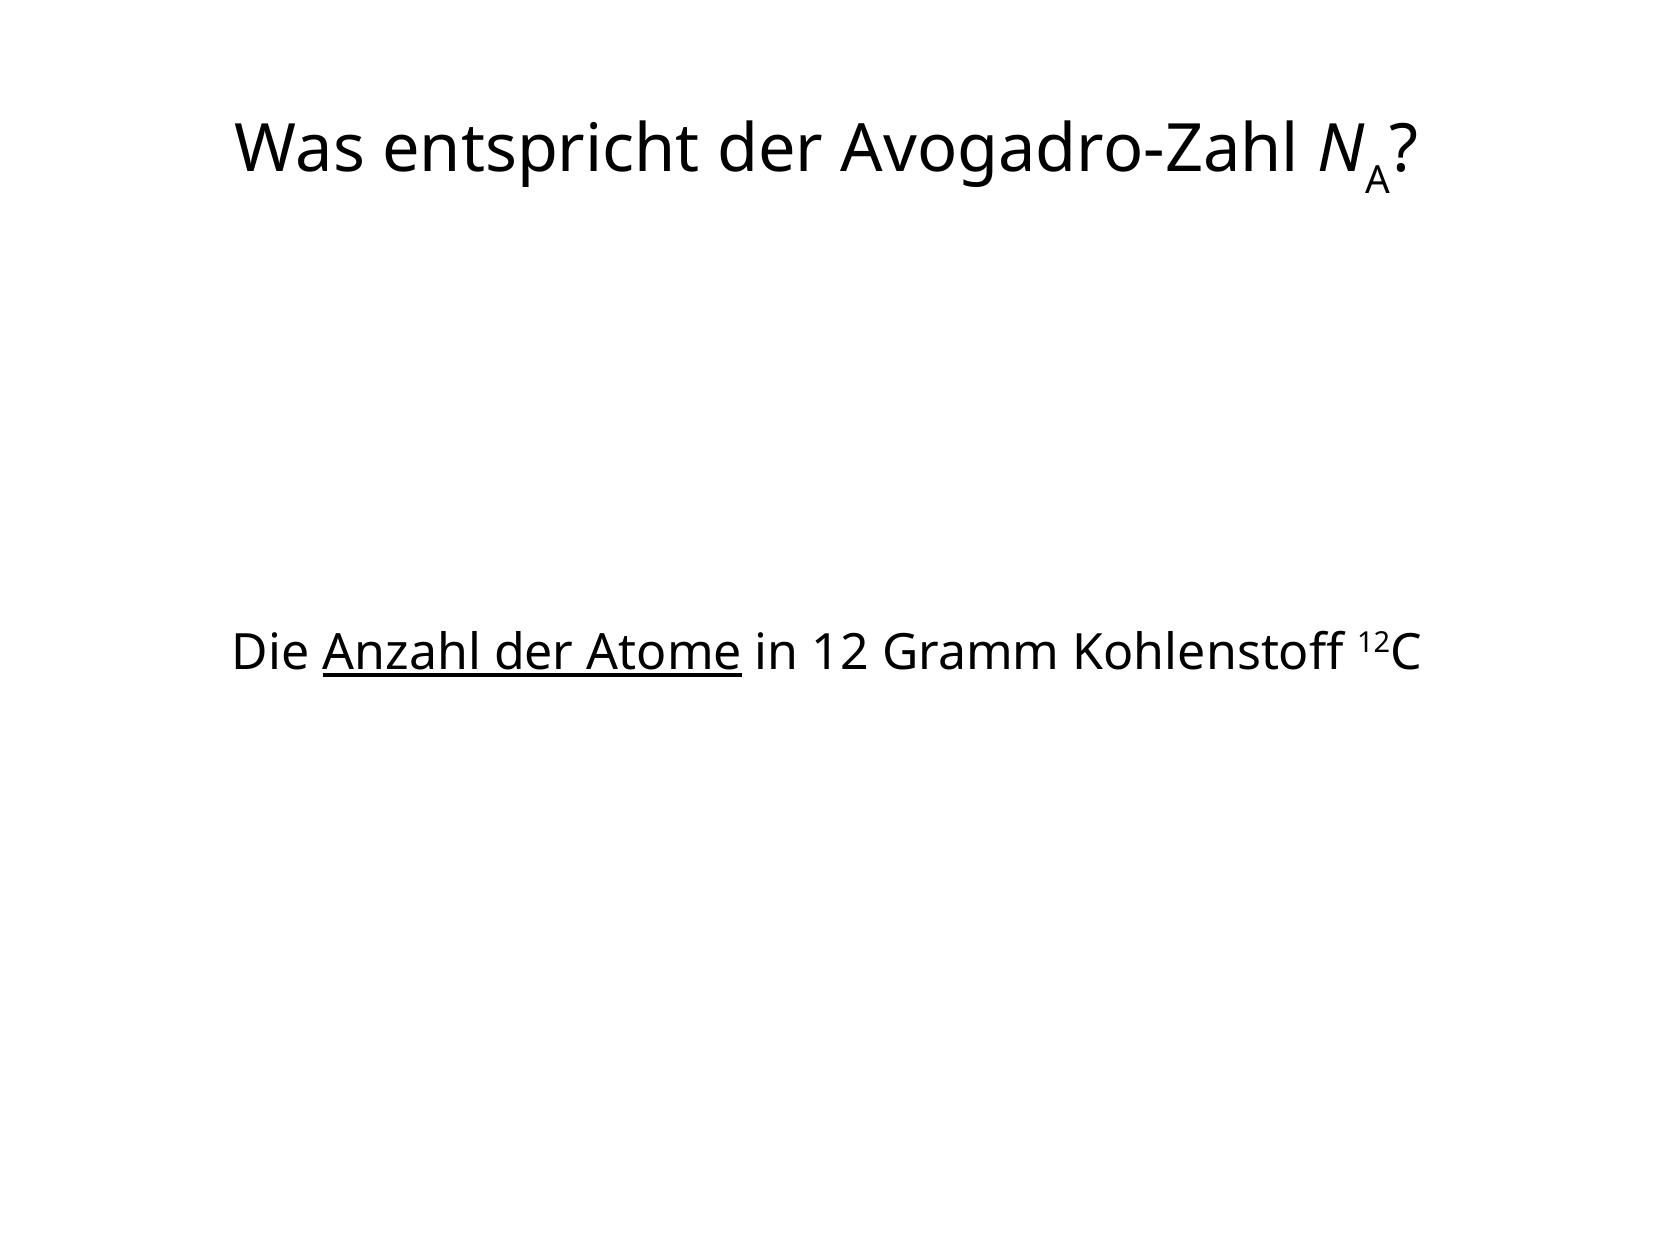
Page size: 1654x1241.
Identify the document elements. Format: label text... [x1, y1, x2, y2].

subtitle Die Anzahl der Atome in 12 Gramm Kohlenstoff 12C [82, 290, 1571, 1010]
title Was entspricht der Avogadro-Zahl NA? [82, 49, 1571, 257]
